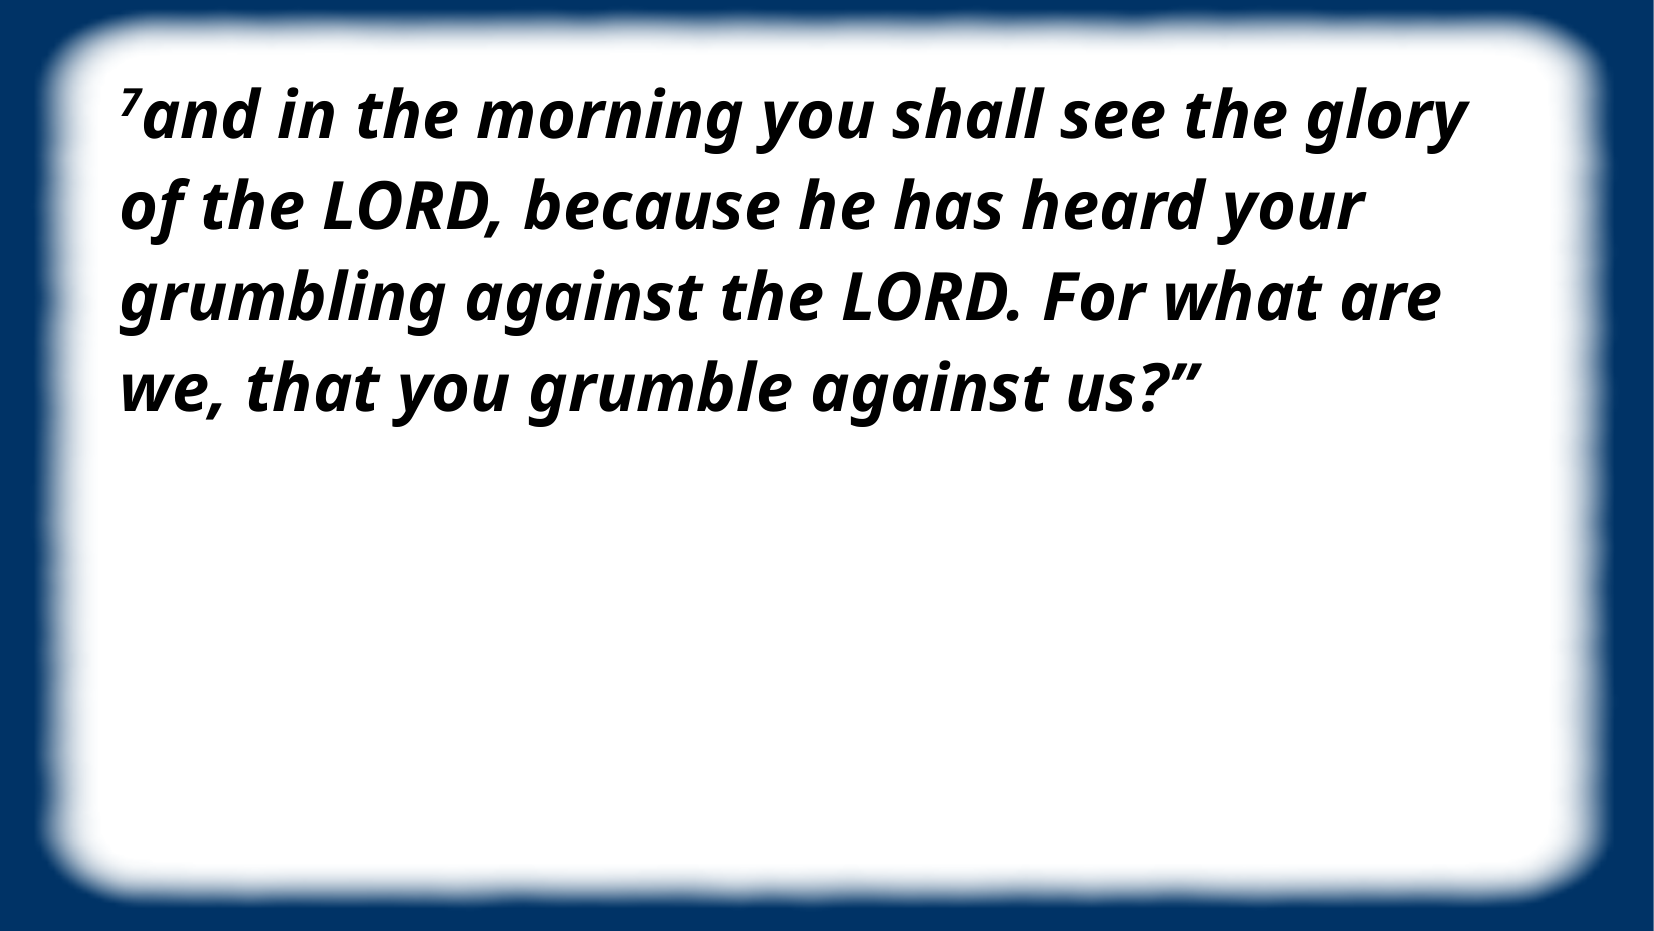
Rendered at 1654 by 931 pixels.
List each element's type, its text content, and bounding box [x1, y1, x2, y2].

picture [0, 0, 1654, 931]
text_box 7and in the morning you shall see the glory of the LORD, because he has heard your grumbling against the LORD. For what are we, that you grumble against us?” [105, 60, 1546, 451]
